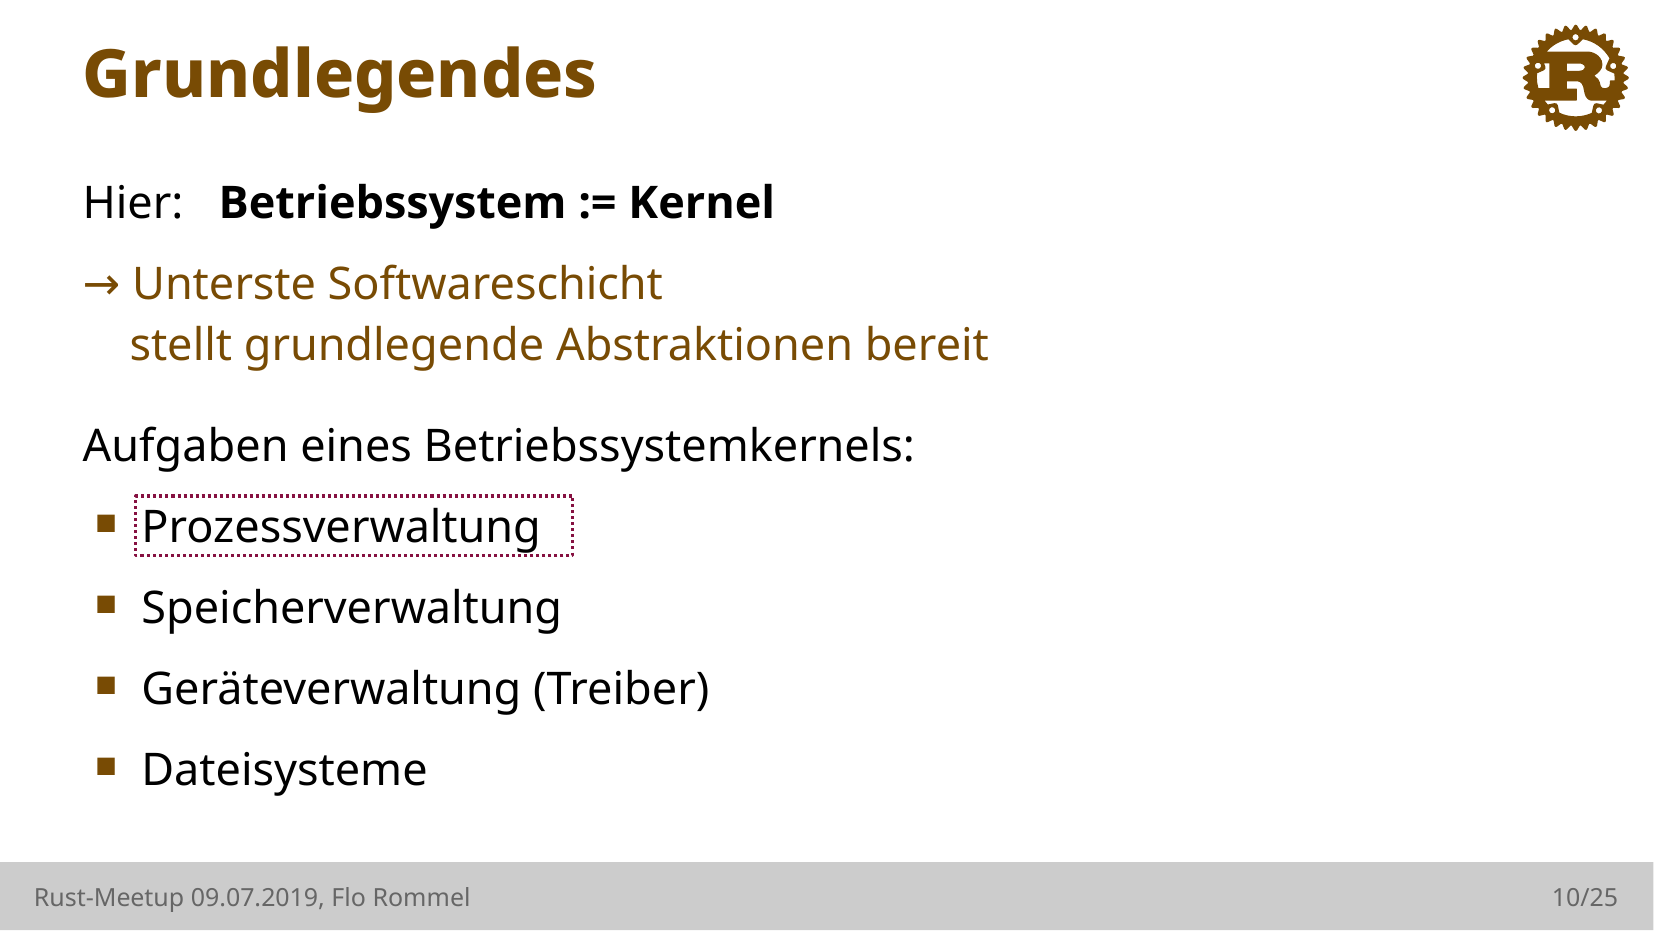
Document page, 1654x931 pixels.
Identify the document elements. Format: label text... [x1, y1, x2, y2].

list Hier: Betriebssystem := Kernel → Unterste Softwareschicht stellt grundlegende Abstraktionen bereit Aufgaben eines Betriebssystemkernels: Prozessverwaltung Speicherverwaltung Geräteverwaltung (Treiber) Dateisysteme [82, 170, 1571, 804]
title Grundlegendes [82, 25, 1512, 119]
